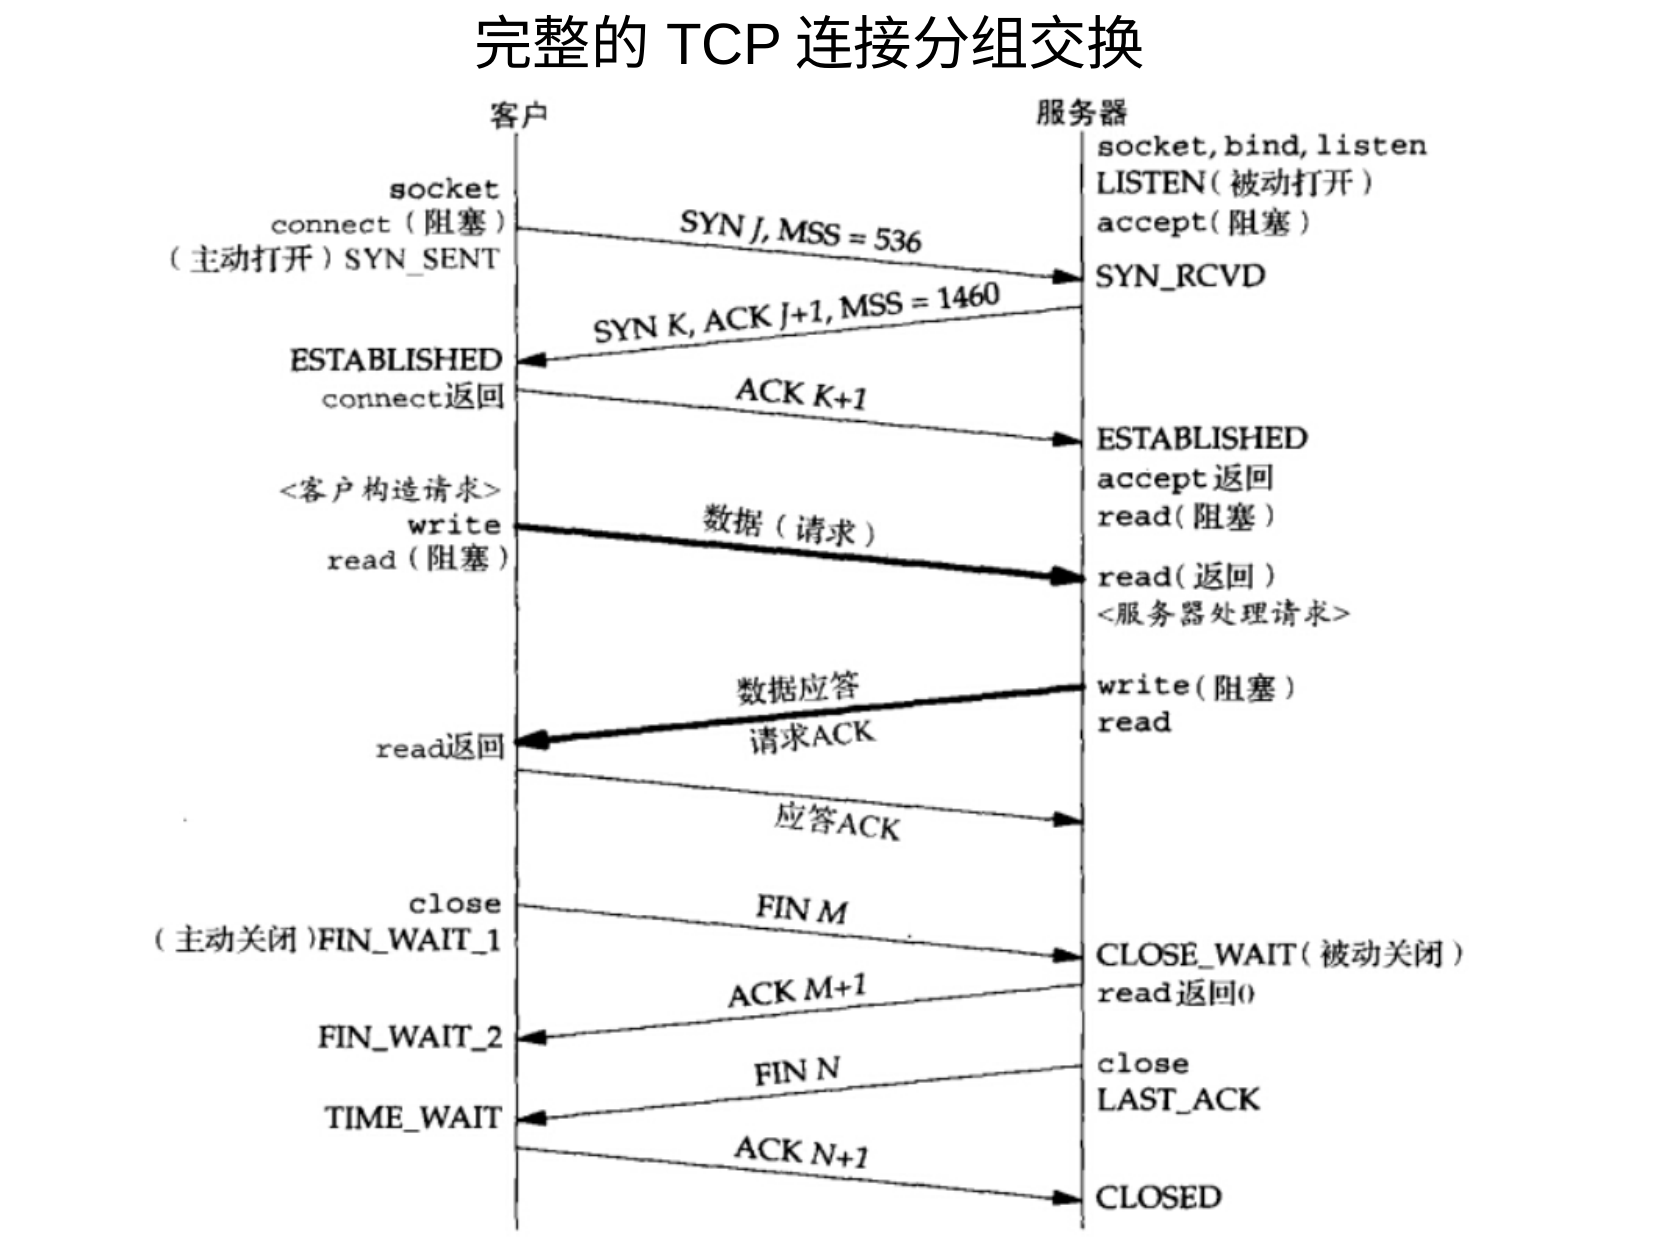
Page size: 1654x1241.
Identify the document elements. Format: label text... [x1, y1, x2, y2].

title 完整的TCP连接分组交换 [60, 0, 1561, 151]
picture [118, 72, 1576, 1241]
